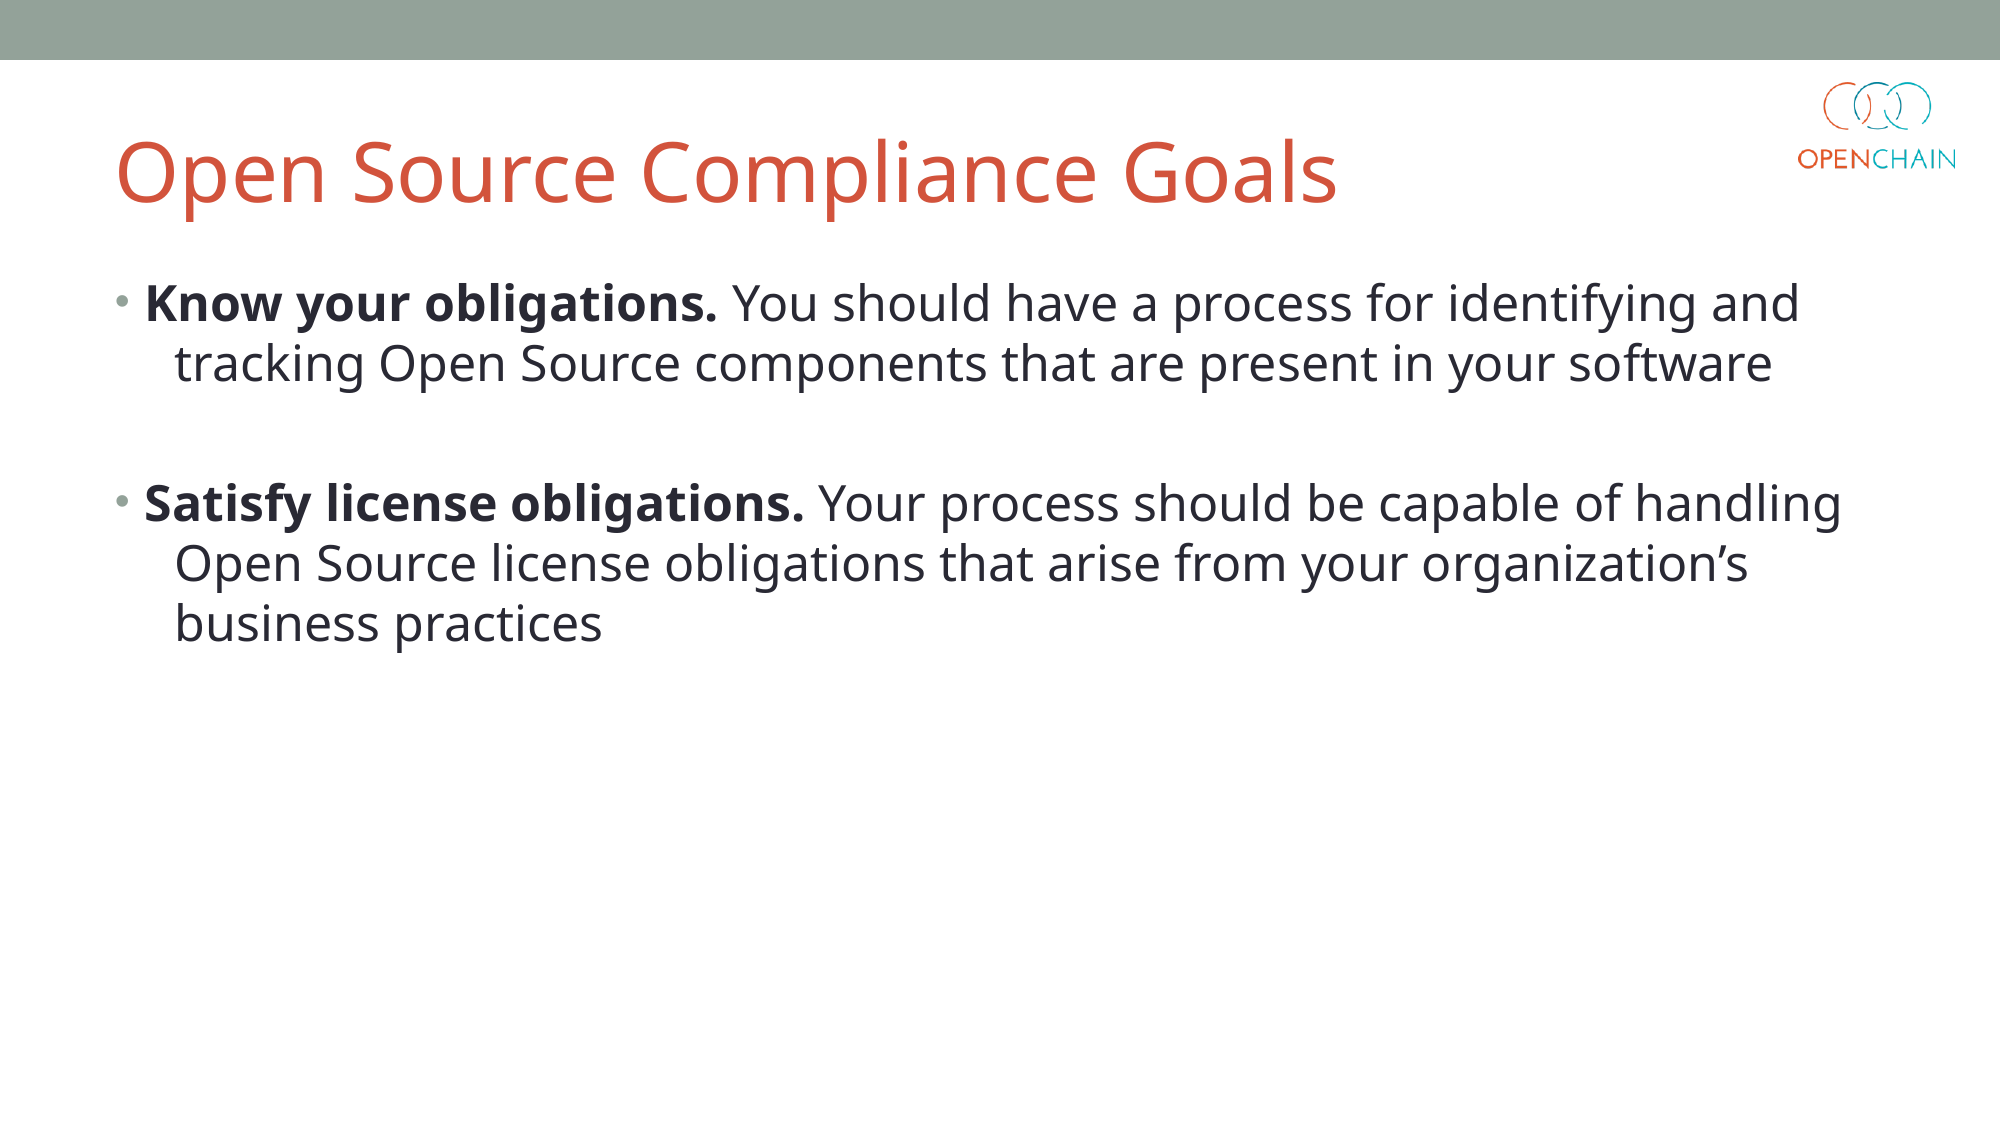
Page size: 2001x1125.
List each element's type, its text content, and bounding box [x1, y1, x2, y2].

text_box Open Source Compliance Goals [100, 88, 1900, 250]
text_box Know your obligations. You should have a process for identifying and tracking Open Source components that are present in your software Satisfy license obligations. Your process should be capable of handling Open Source license obligations that arise from your organization’s business practices [100, 264, 1900, 1064]
